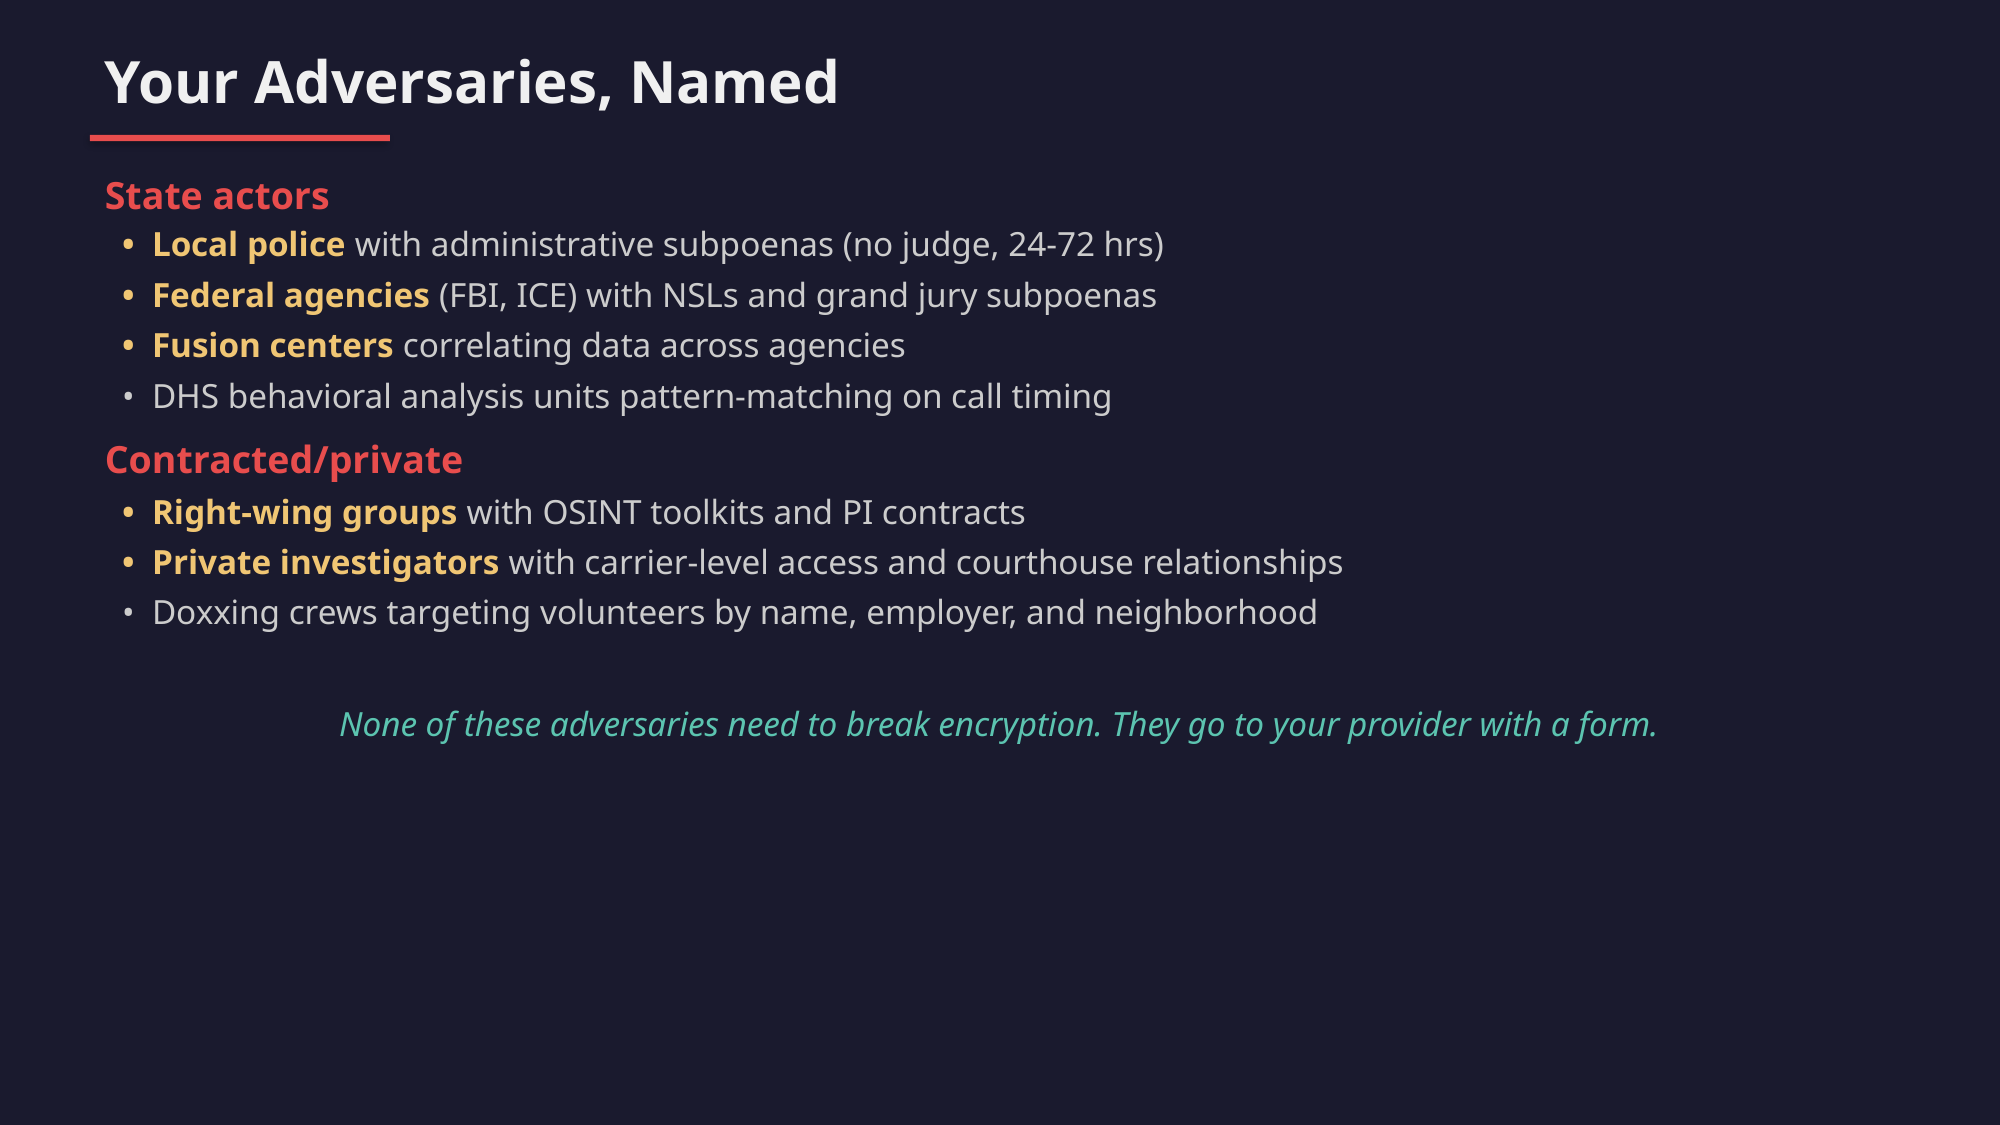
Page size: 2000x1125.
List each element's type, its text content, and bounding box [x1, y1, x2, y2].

text_box State actors • Local police with administrative subpoenas (no judge, 24-72 hrs) • Federal agencies (FBI, ICE) with NSLs and grand jury subpoenas • Fusion centers correlating data across agencies • DHS behavioral analysis units pattern-matching on call timing Contracted/private • Right-wing groups with OSINT toolkits and PI contracts • Private investigators with carrier-level access and courthouse relationships • Doxxing crews targeting volunteers by name, employer, and neighborhood None of these adversaries need to break encryption. They go to your provider with a form. [89, 164, 1910, 751]
text_box Your Adversaries, Named [89, 37, 1910, 123]
text_box [89, 134, 390, 142]
